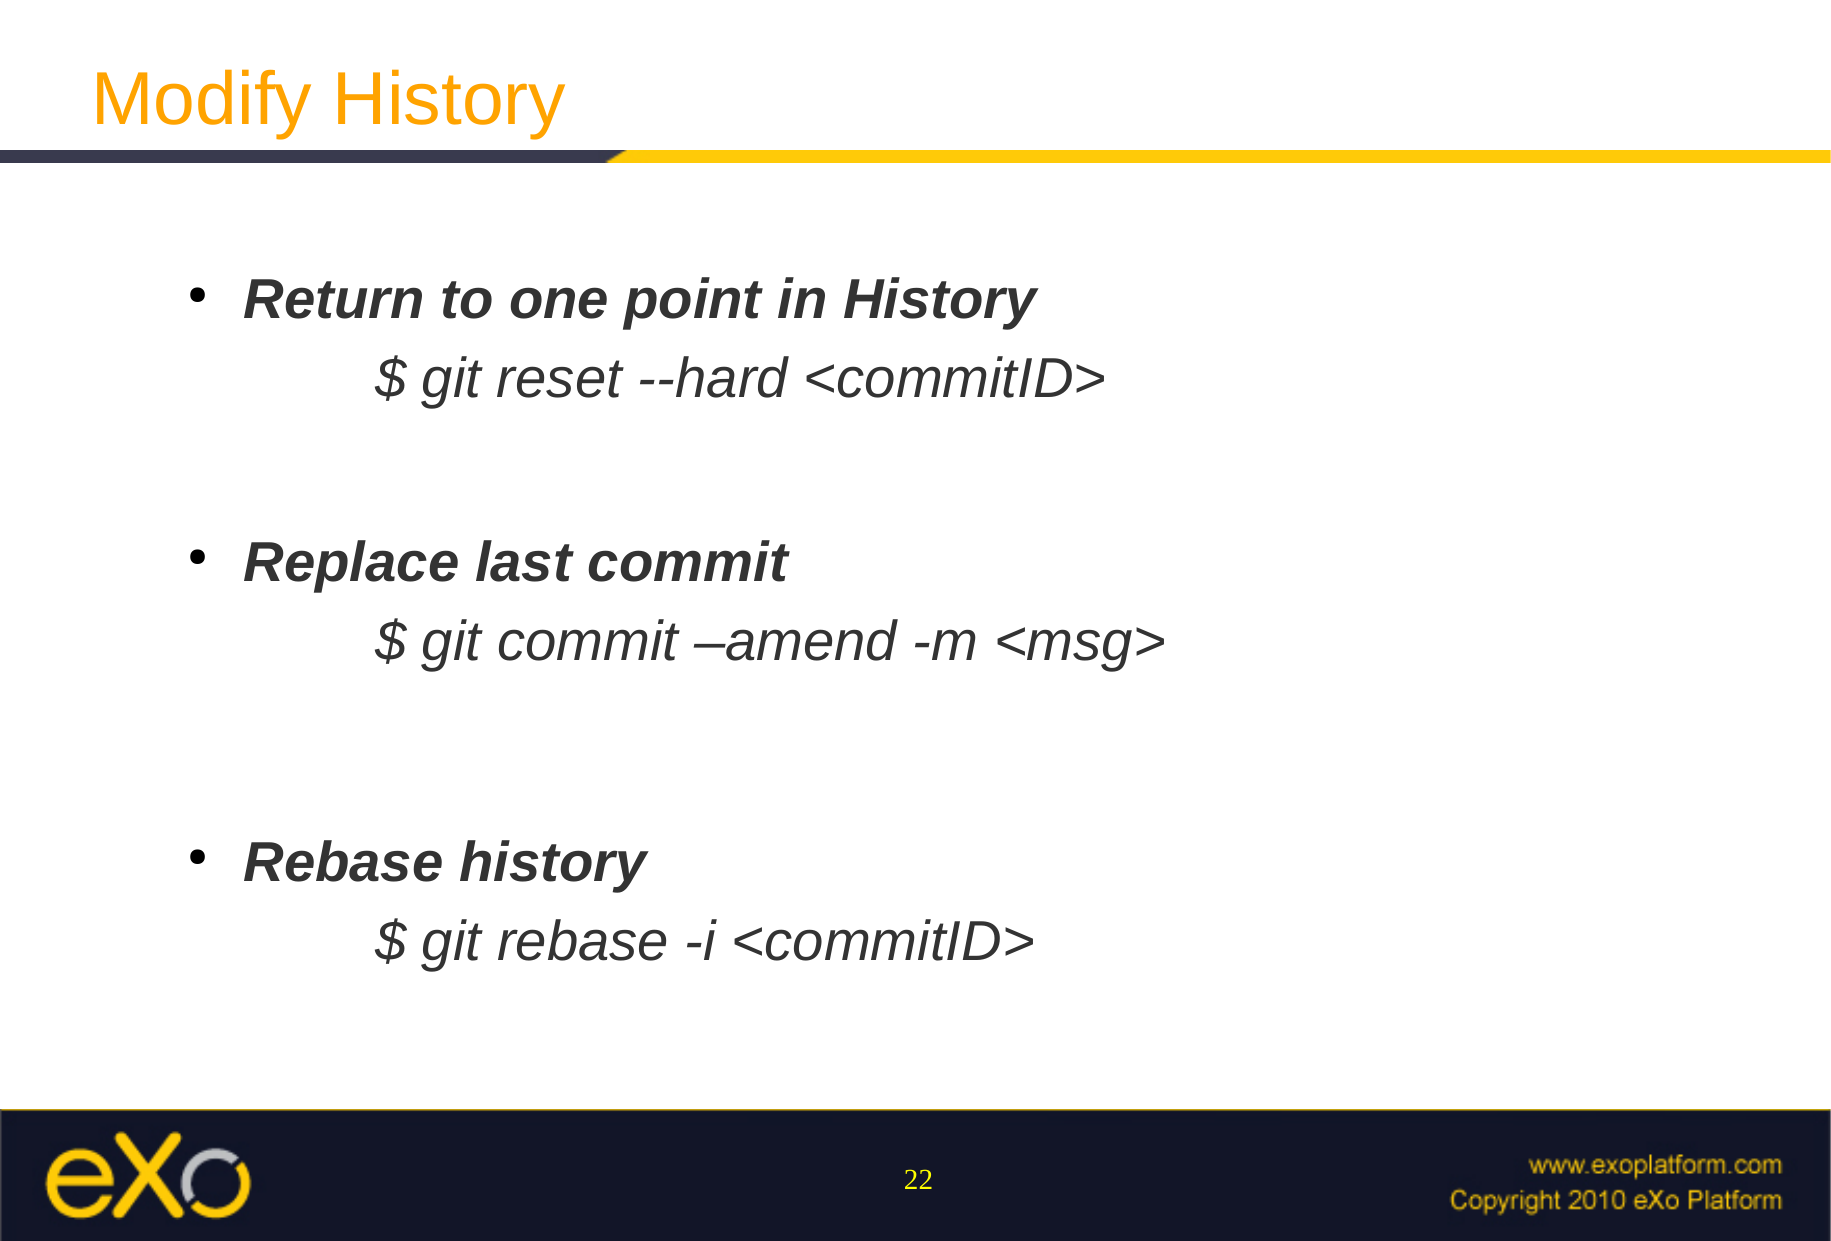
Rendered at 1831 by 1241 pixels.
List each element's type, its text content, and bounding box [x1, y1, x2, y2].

list Return to one point in History $ git reset --hard <commitID> [187, 262, 1651, 451]
text_box Modify History [91, 49, 1740, 151]
picture [0, 1109, 1831, 1241]
list Replace last commit $ git commit –amend -m <msg> [187, 525, 1651, 713]
picture [0, 150, 1831, 163]
list Rebase history $ git rebase -i <commitID> [187, 825, 1651, 1013]
